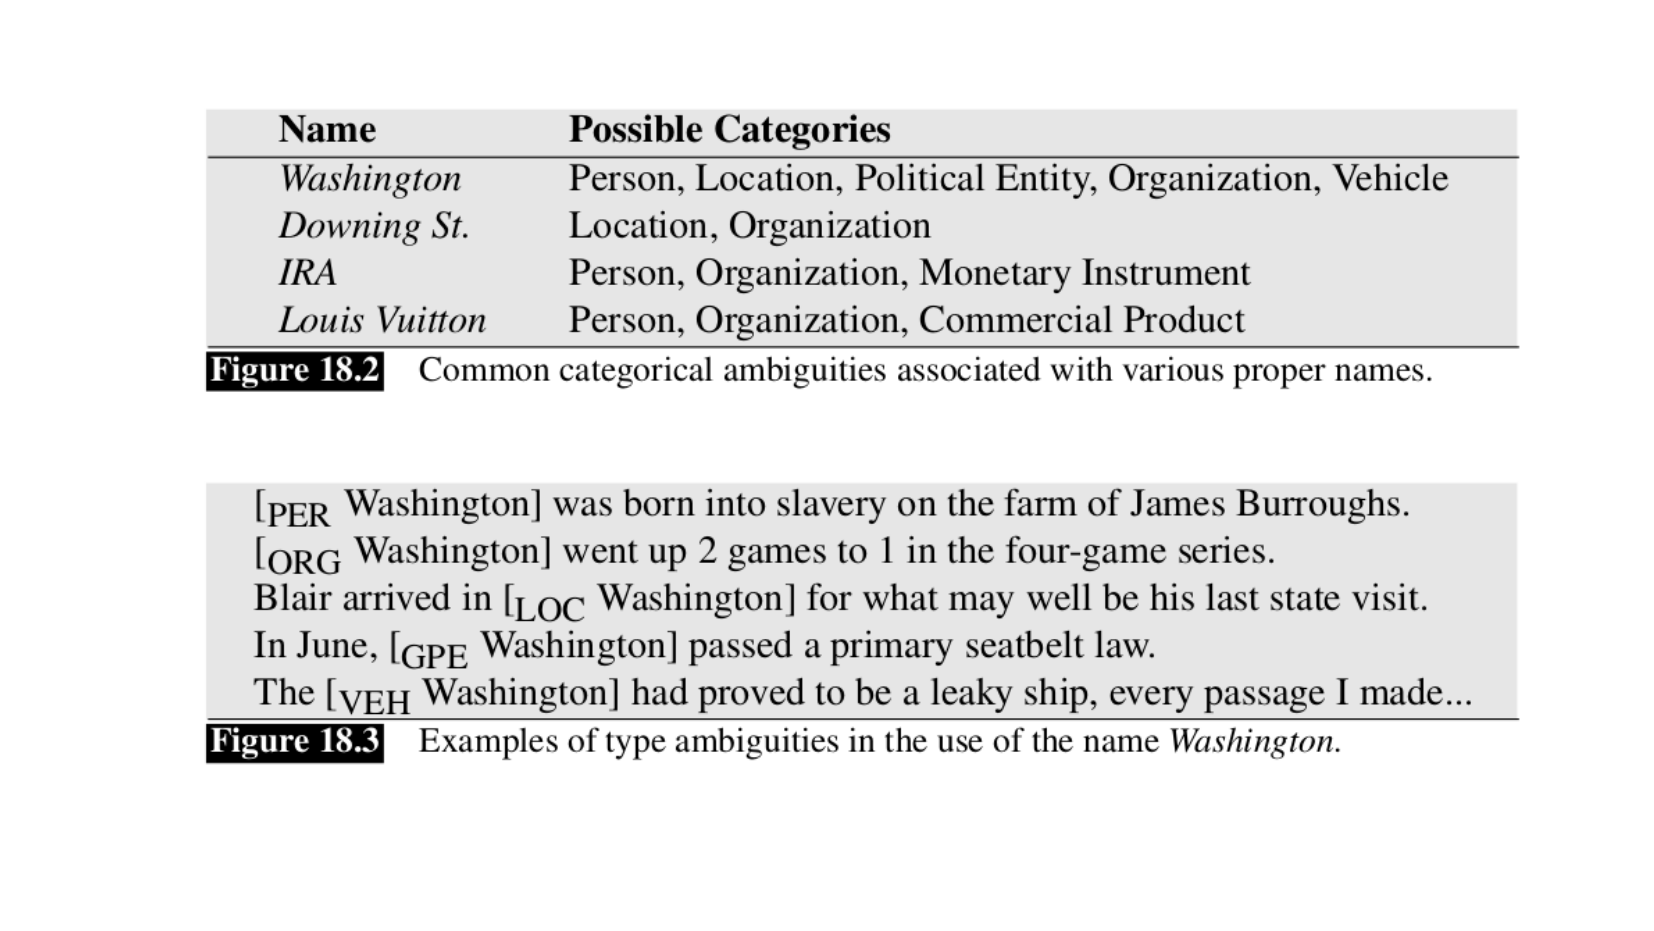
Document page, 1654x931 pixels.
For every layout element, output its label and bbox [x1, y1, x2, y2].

picture [180, 96, 1564, 796]
